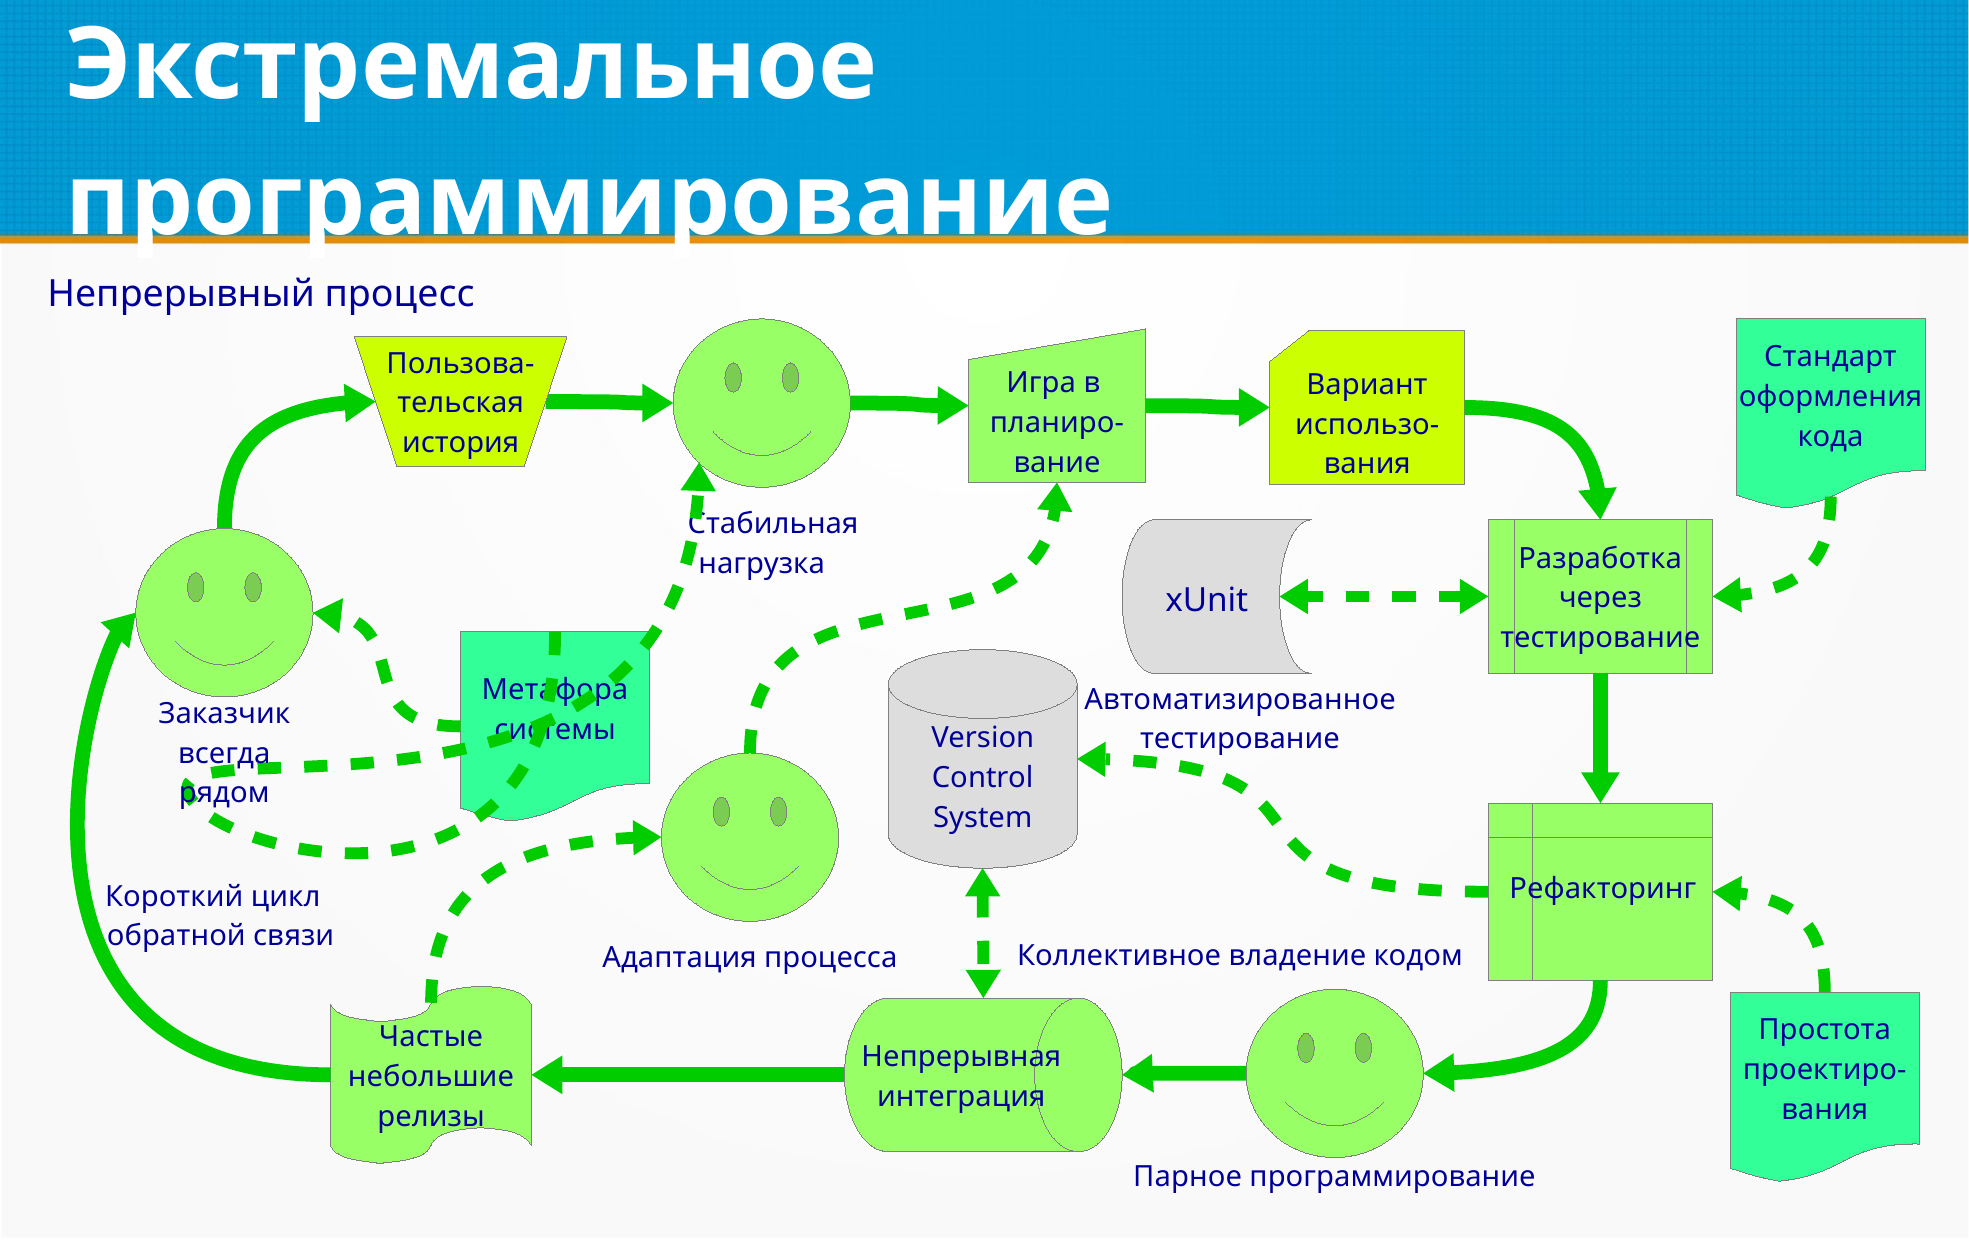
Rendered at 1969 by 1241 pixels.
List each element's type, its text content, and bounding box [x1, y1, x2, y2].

text_box Частые небольшие релизы [330, 986, 532, 1164]
text_box Пользова- тельская история [358, 336, 567, 467]
picture [984, 980, 1592, 1073]
text_box Метафора системы [460, 631, 650, 821]
text_box Вариант использо- вания [1269, 330, 1465, 485]
text_box Рефакторинг [1488, 803, 1713, 981]
text_box Непрерывная интеграция [844, 998, 1123, 1152]
text_box Игра в планиро- вание [968, 328, 1146, 483]
text_box Экстремальное программирование [59, 55, 1902, 200]
text_box Парное программирование [1246, 989, 1424, 1158]
text_box xUnit [1122, 519, 1312, 672]
text_box Стандарт оформления кода [1736, 318, 1926, 508]
picture [0, 232, 1969, 1241]
text_box Коллективное владение кодом [986, 921, 1495, 987]
picture [85, 403, 1599, 1073]
text_box Version Control System [888, 649, 1078, 869]
text_box Адаптация процесса [661, 753, 839, 922]
picture [153, 232, 310, 236]
text_box Заказчик всегда рядом [135, 528, 314, 697]
text_box Разработка через тестирование [1488, 519, 1713, 674]
text_box Непрерывный процесс [41, 236, 497, 348]
text_box Автоматизированное тестирование [1057, 672, 1424, 763]
text_box Простота проектиро- вания [1730, 992, 1920, 1182]
text_box Стабильная нагрузка [673, 318, 851, 488]
